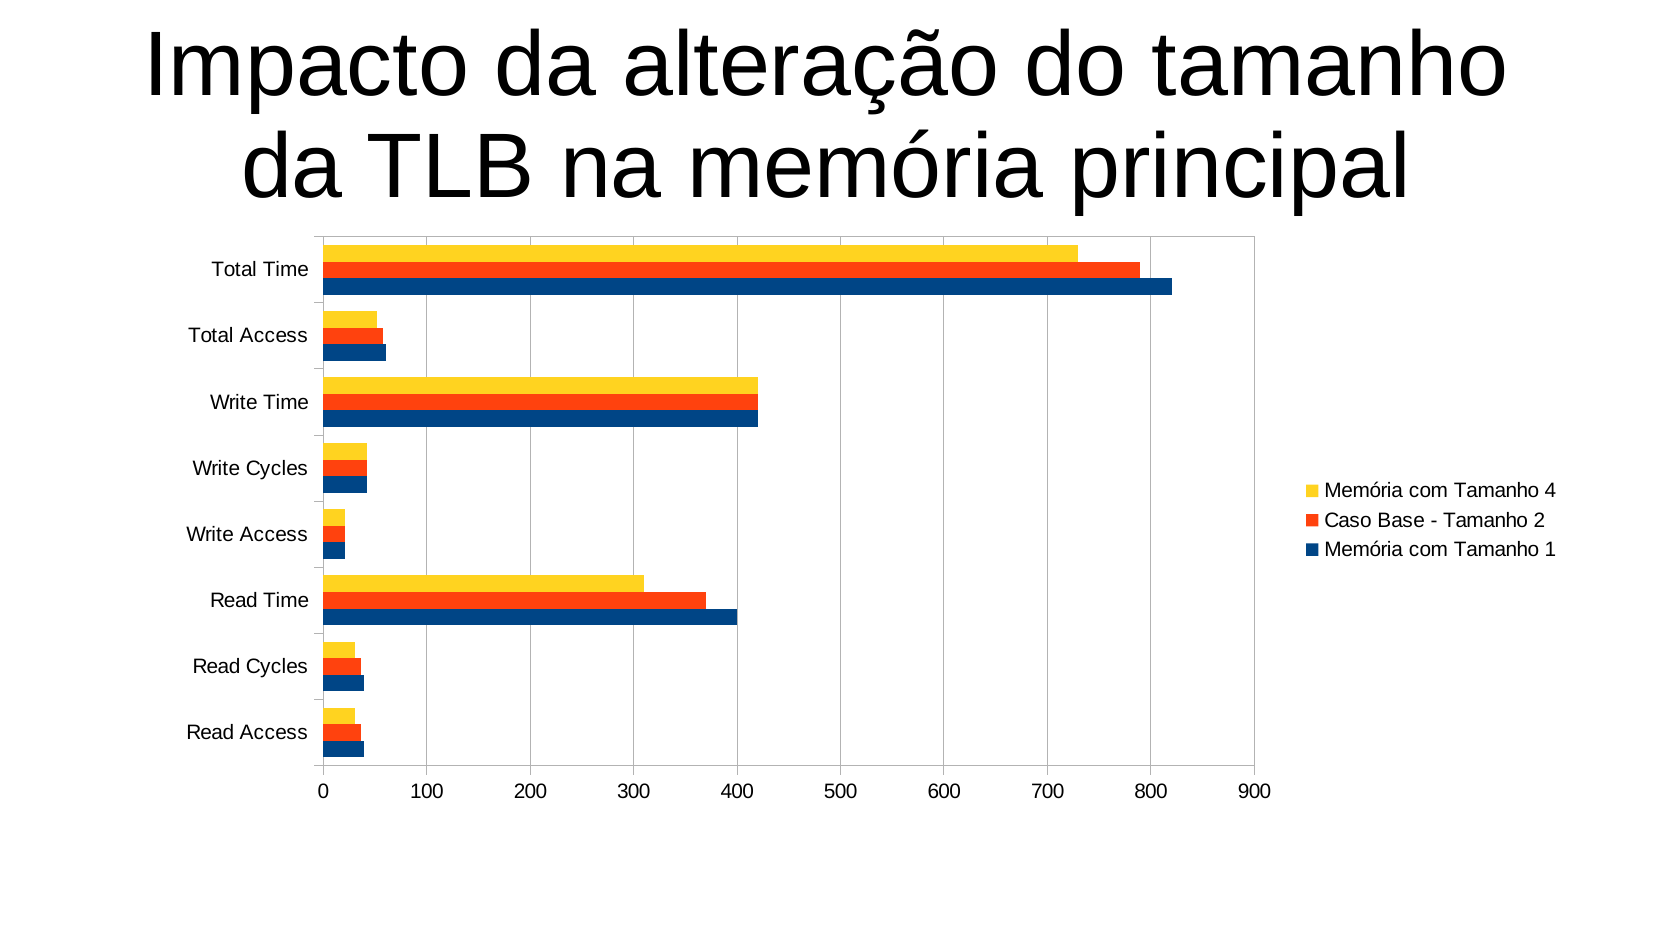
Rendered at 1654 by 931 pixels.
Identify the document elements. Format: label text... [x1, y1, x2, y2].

title Impacto da alteração do tamanho da TLB na memória principal [82, 12, 1571, 218]
chart [158, 225, 1576, 816]
